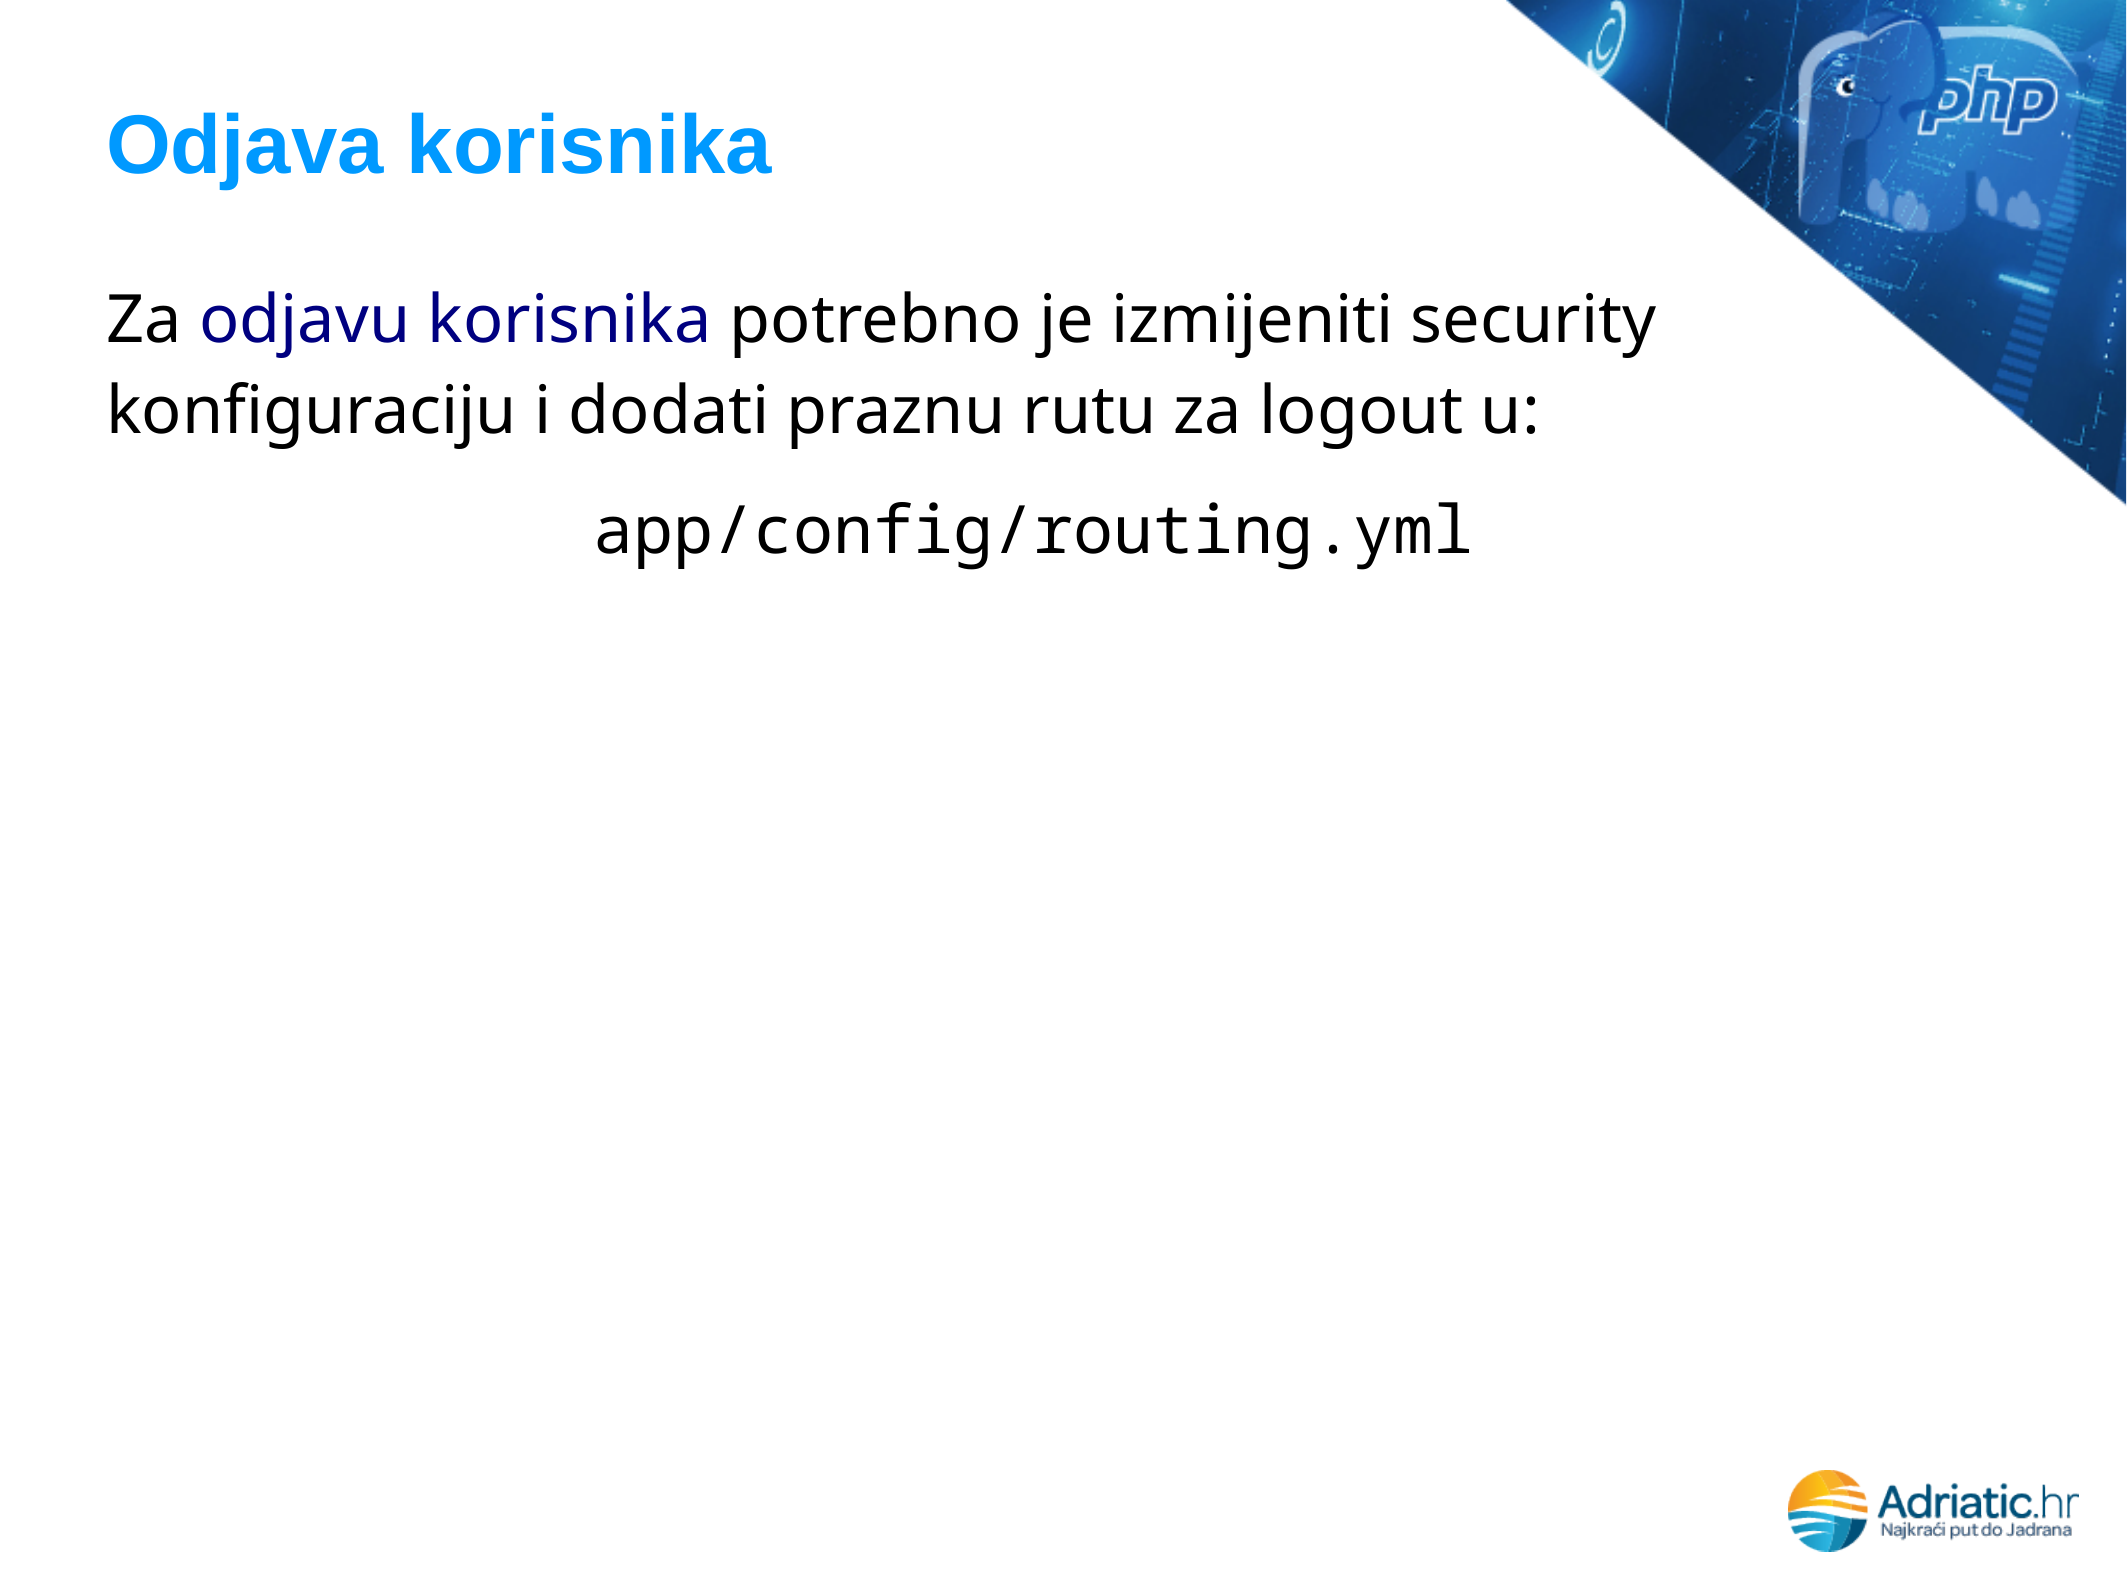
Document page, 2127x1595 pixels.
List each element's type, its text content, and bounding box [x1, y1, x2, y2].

picture [1505, 0, 2127, 625]
title Odjava korisnika [106, 70, 1630, 219]
picture [1788, 1470, 2079, 1552]
list Za odjavu korisnika potrebno je izmijeniti security konfiguraciju i dodati praznu rutu za logout u: app/config/routing.yml [106, 271, 1961, 1453]
